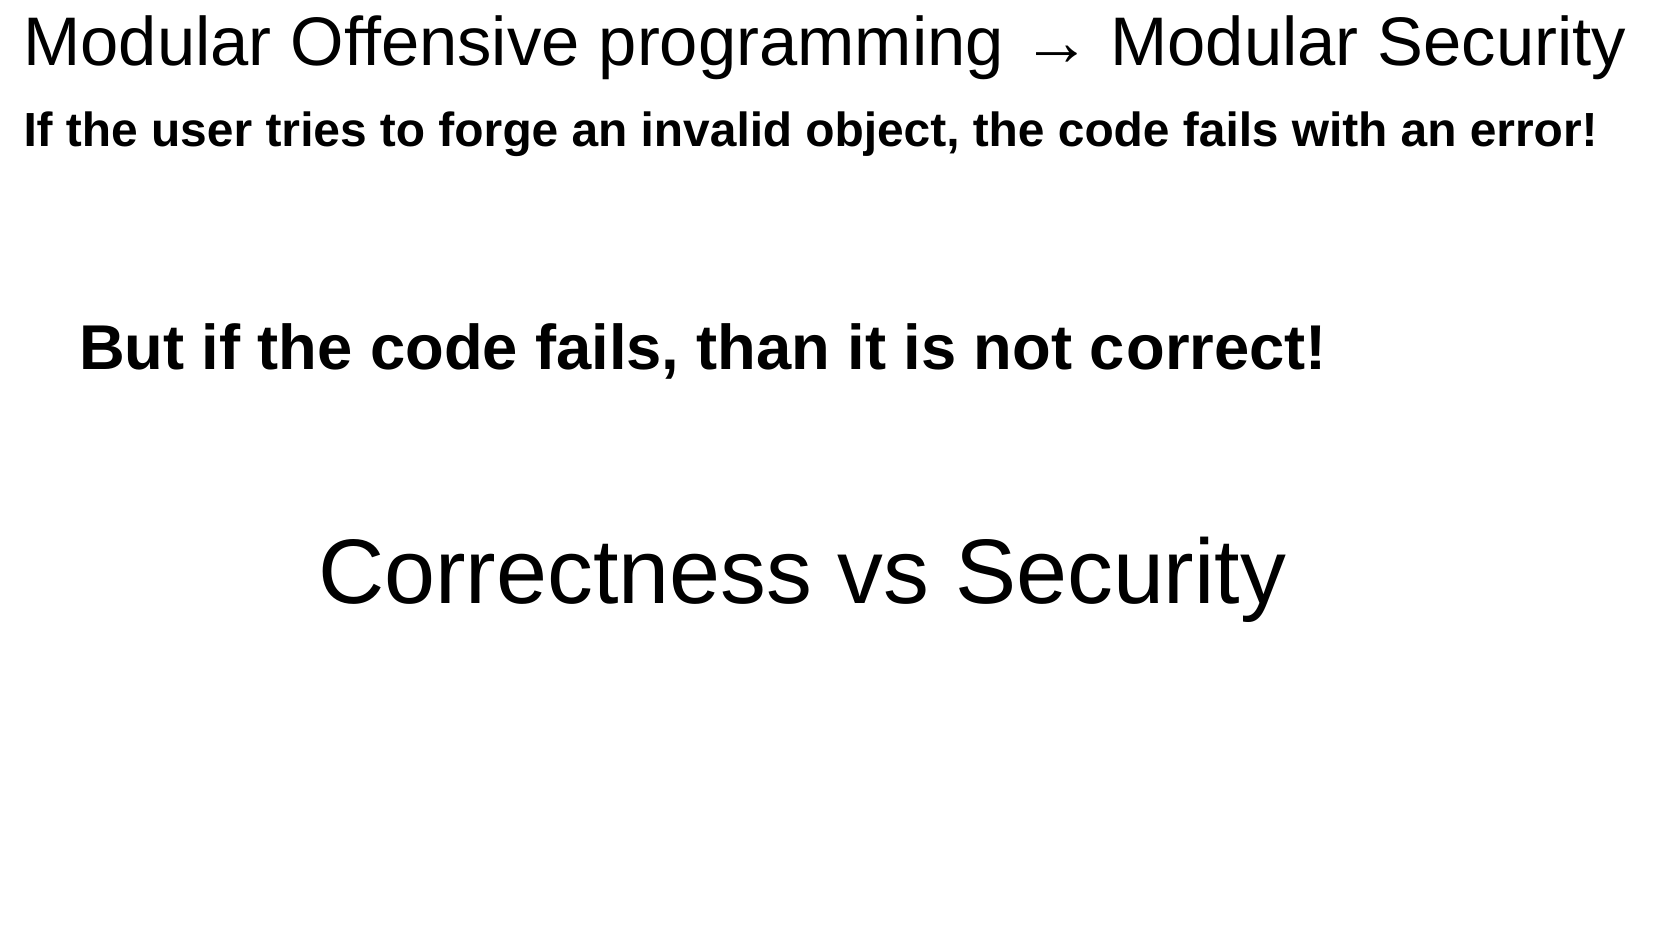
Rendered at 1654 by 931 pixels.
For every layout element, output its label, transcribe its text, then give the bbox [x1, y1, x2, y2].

title Correctness vs Security [59, 494, 1548, 650]
list But if the code fails, than it is not correct! [11, 213, 1595, 384]
title Modular Offensive programming → Modular Security If the user tries to forge an invalid object, the code fails with an error! [0, 0, 1654, 213]
